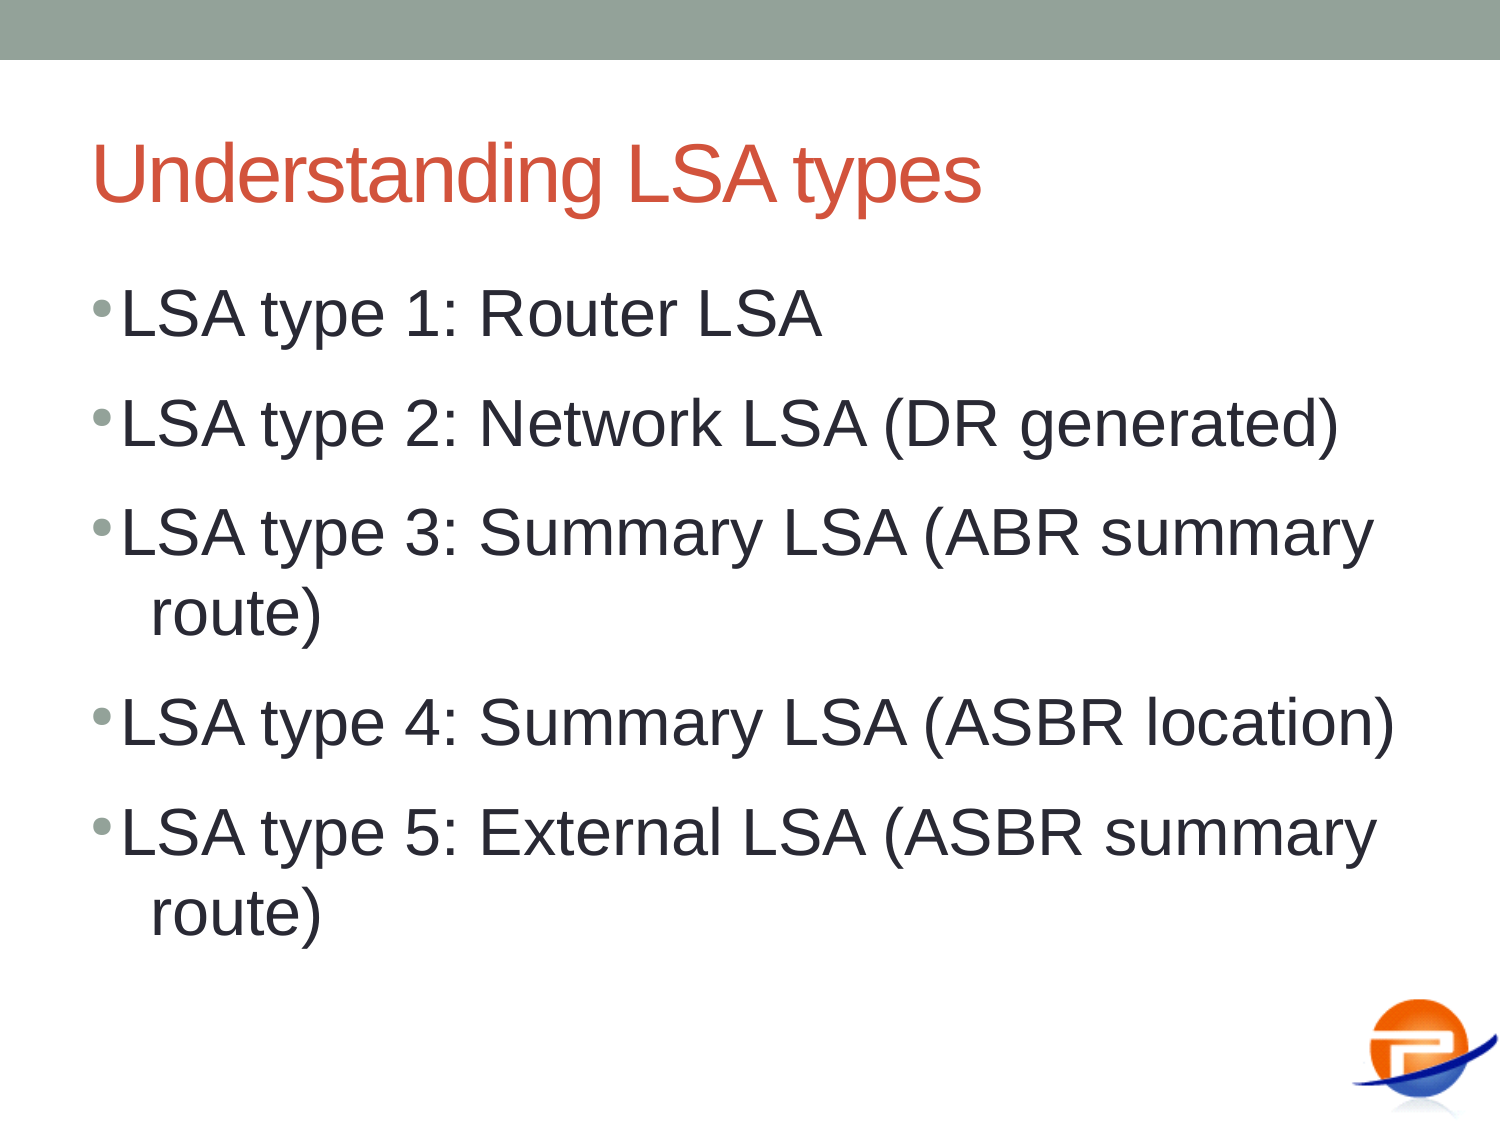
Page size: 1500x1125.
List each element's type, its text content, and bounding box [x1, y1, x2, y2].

title Understanding LSA types [75, 87, 1426, 251]
list LSA type 1: Router LSA LSA type 2: Network LSA (DR generated) LSA type 3: Summary LSA (ABR summary route) LSA type 4: Summary LSA (ASBR location) LSA type 5: External LSA (ASBR summary route) [75, 262, 1426, 1063]
picture [1351, 998, 1500, 1125]
